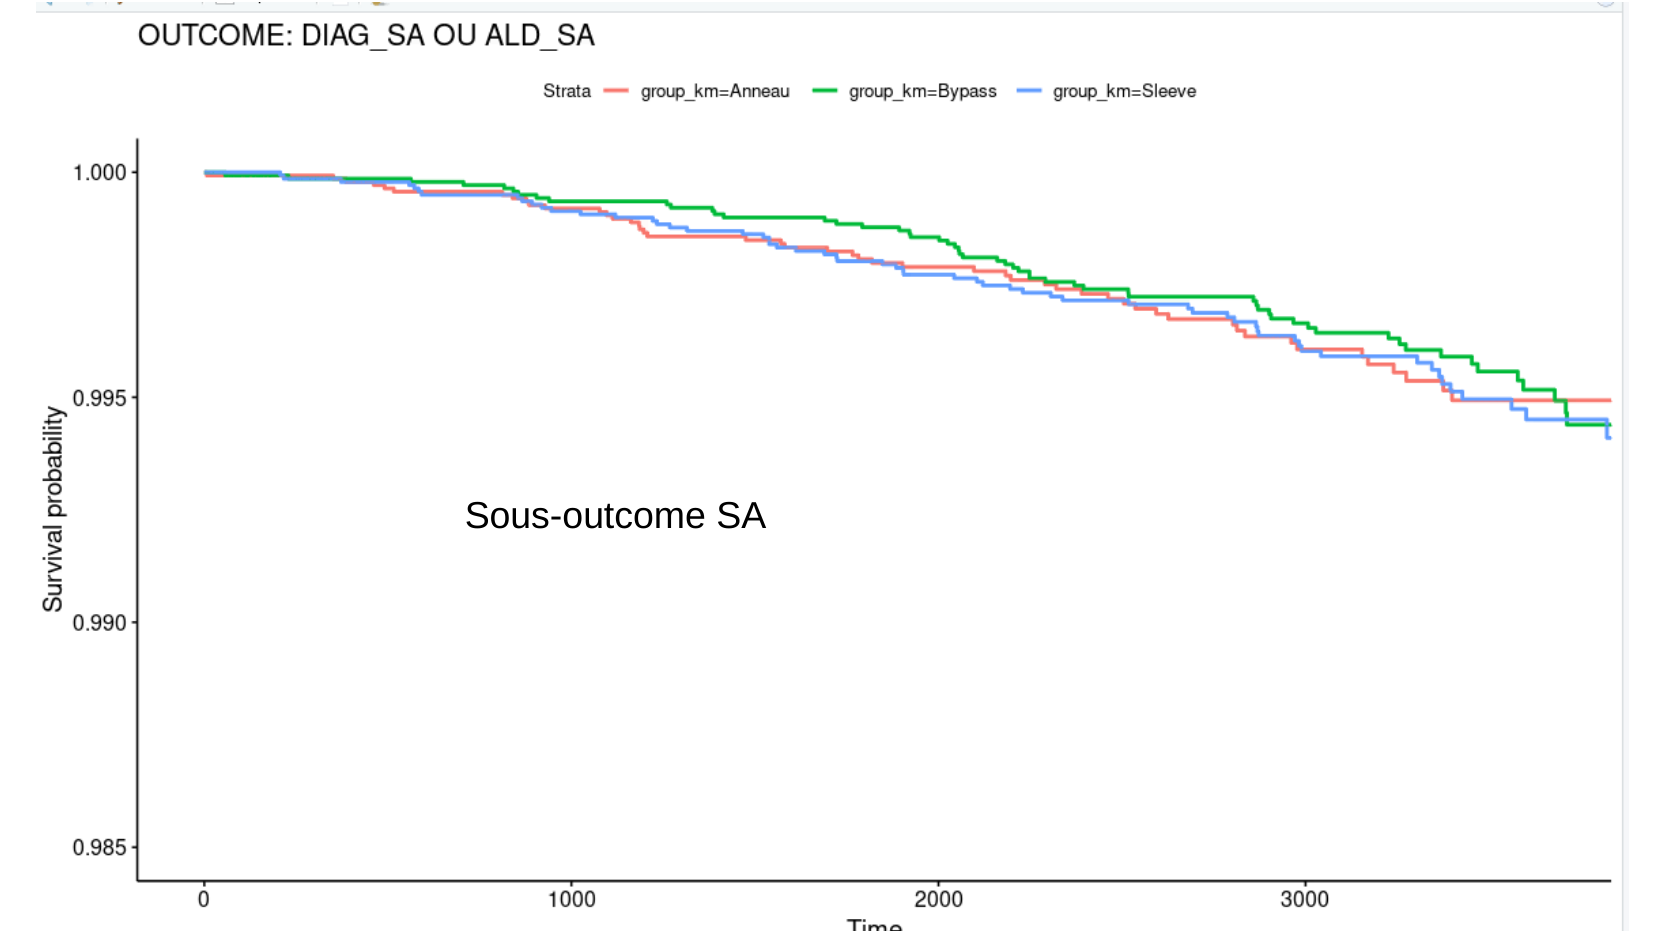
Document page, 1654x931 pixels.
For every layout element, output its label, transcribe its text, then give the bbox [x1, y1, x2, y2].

picture [36, 2, 1629, 931]
text_box Sous-outcome SA [450, 487, 782, 545]
